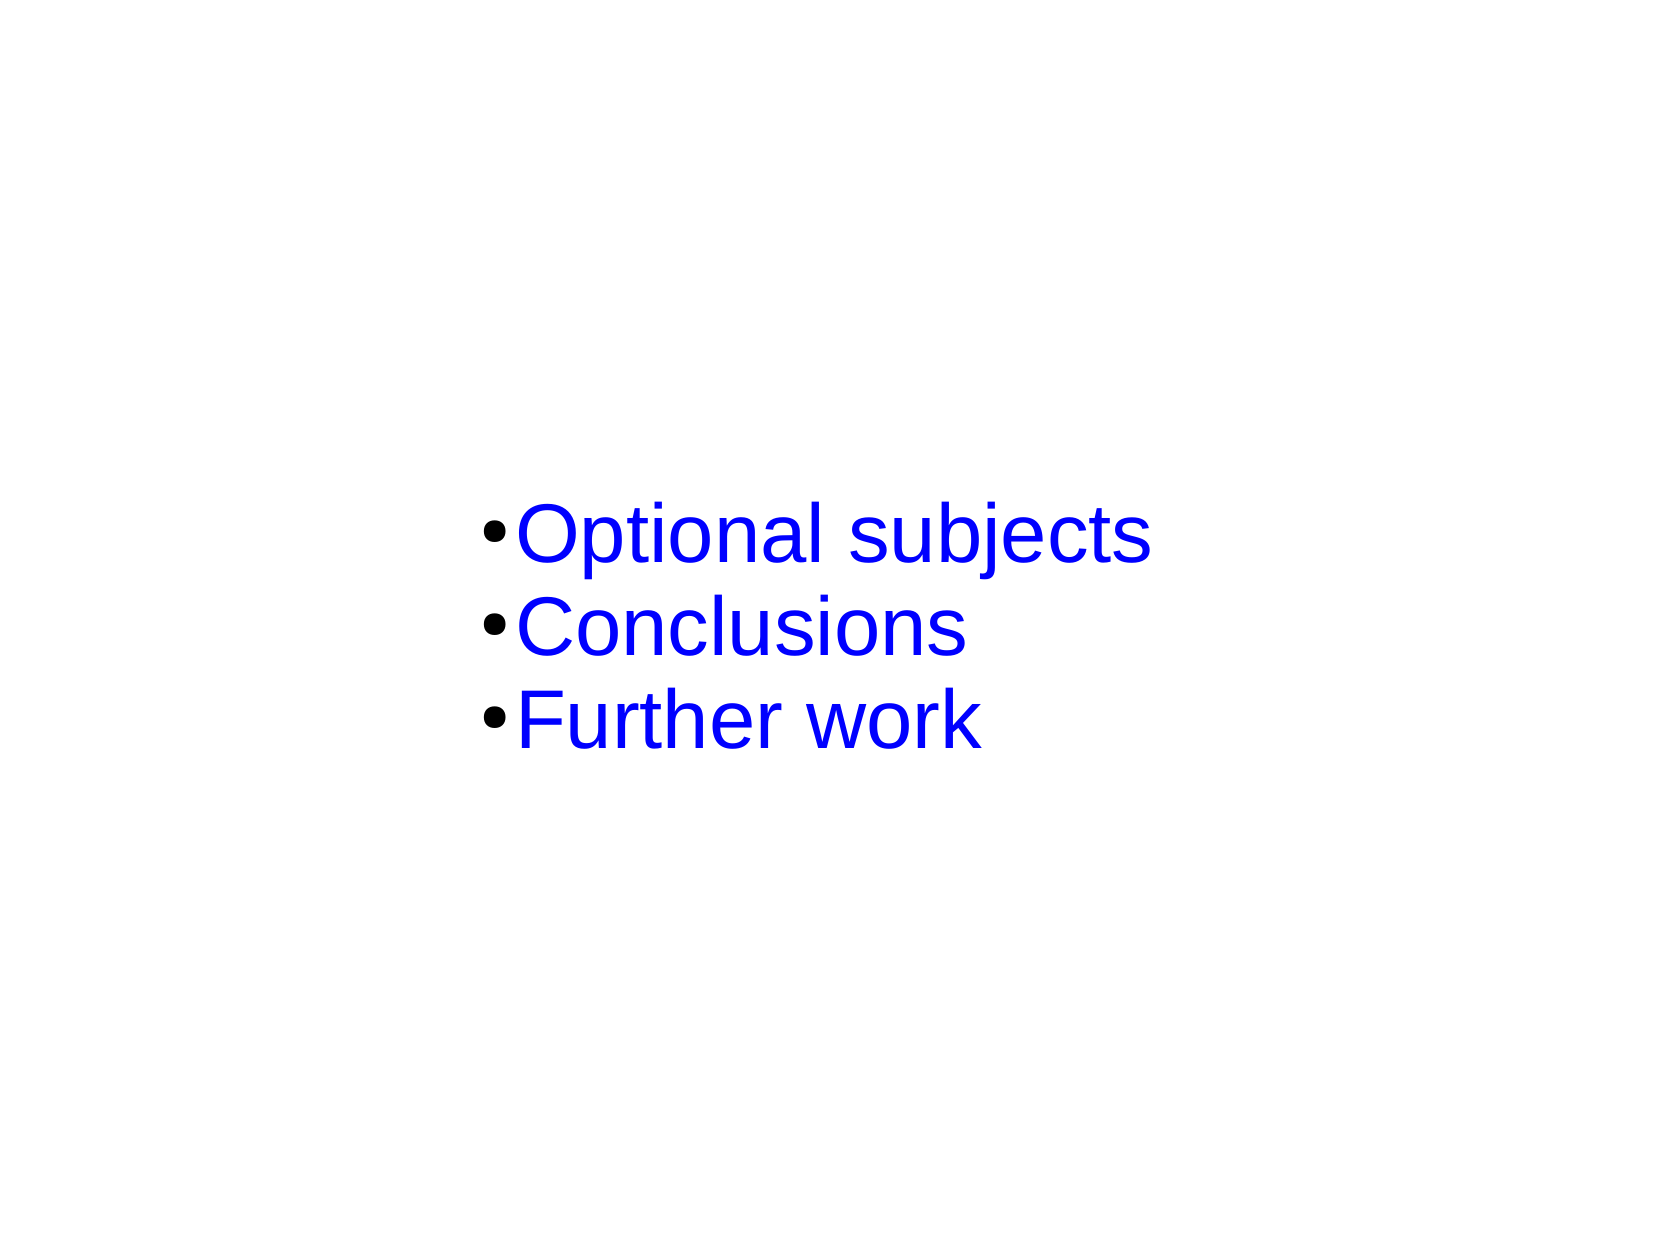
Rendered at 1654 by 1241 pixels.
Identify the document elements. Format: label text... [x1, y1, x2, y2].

text_box Optional subjects Conclusions Further work [465, 480, 1268, 1055]
